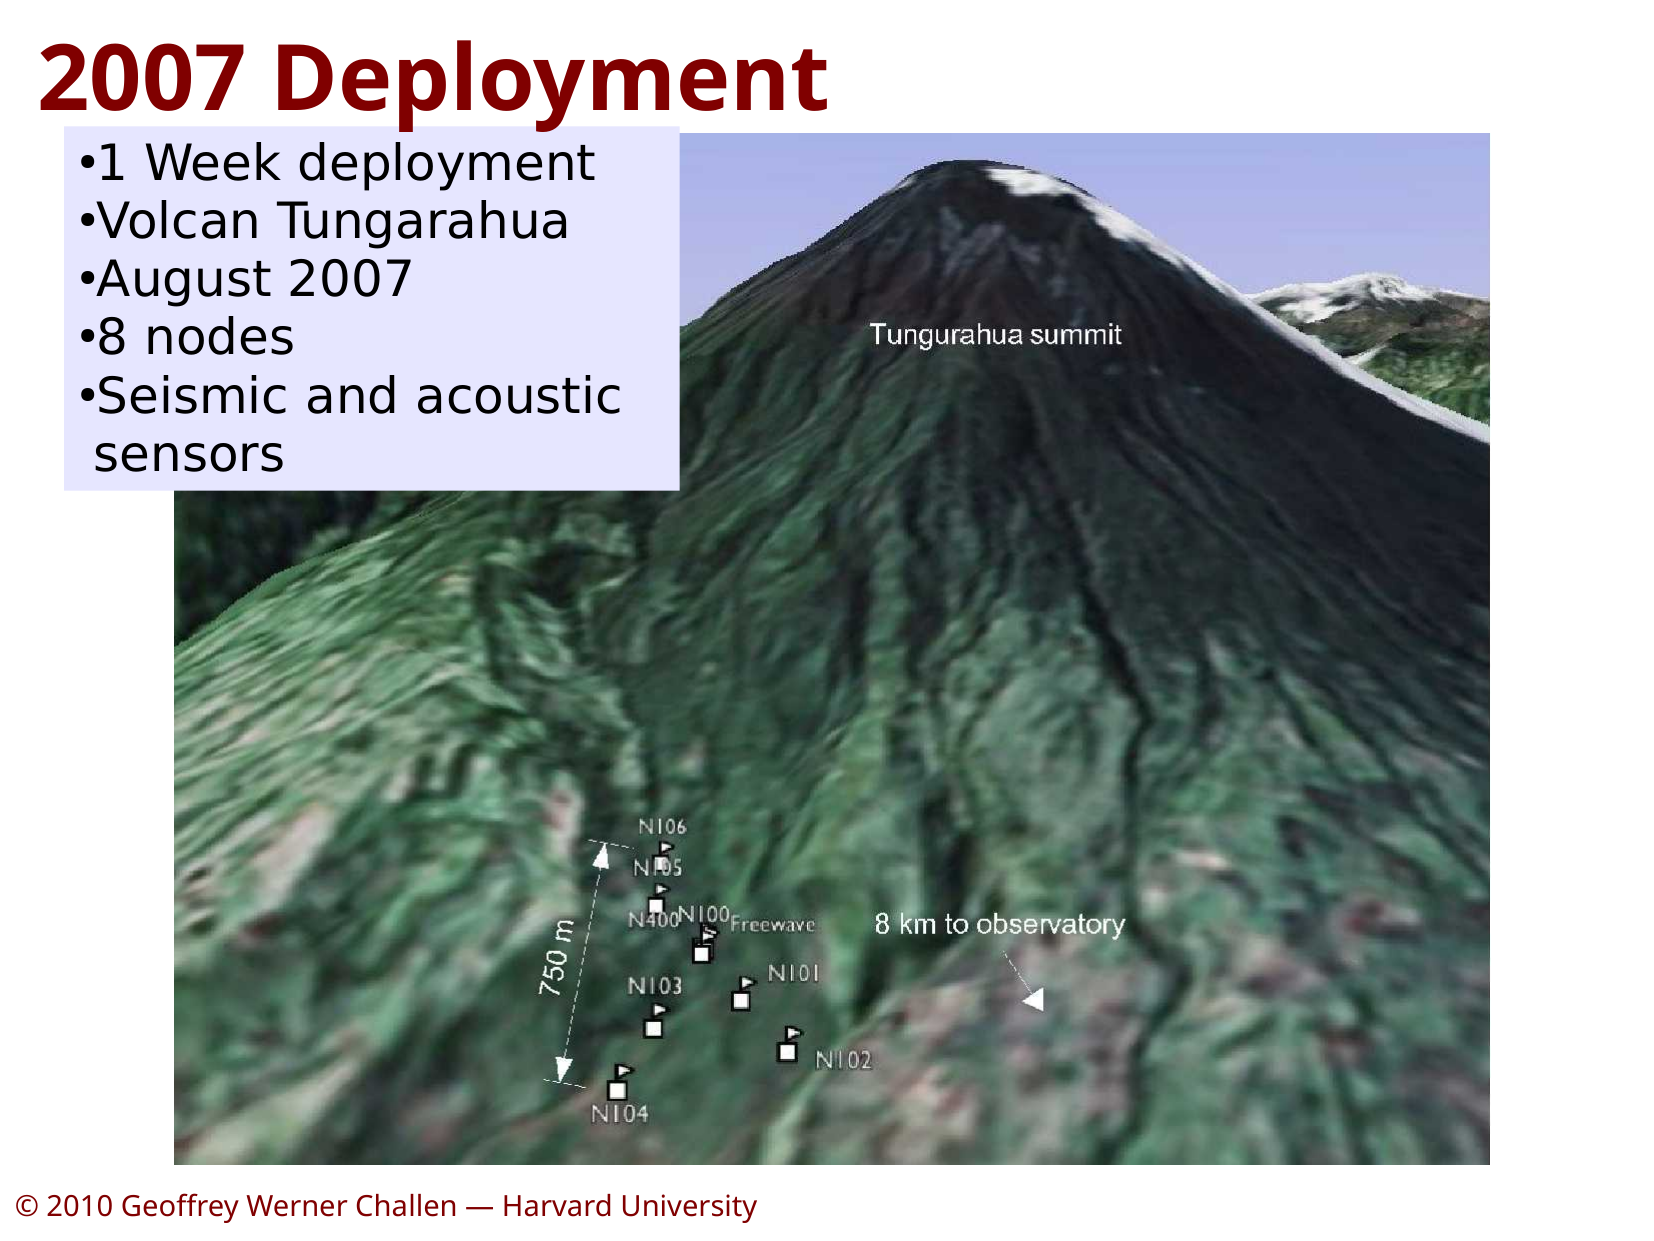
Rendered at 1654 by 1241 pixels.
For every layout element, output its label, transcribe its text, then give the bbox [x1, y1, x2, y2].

title 2007 Deployment [0, 0, 1654, 151]
text_box 1 Week deployment Volcan Tungarahua August 2007 8 nodes Seismic and acoustic sensors [64, 151, 680, 491]
picture [174, 151, 1491, 1165]
